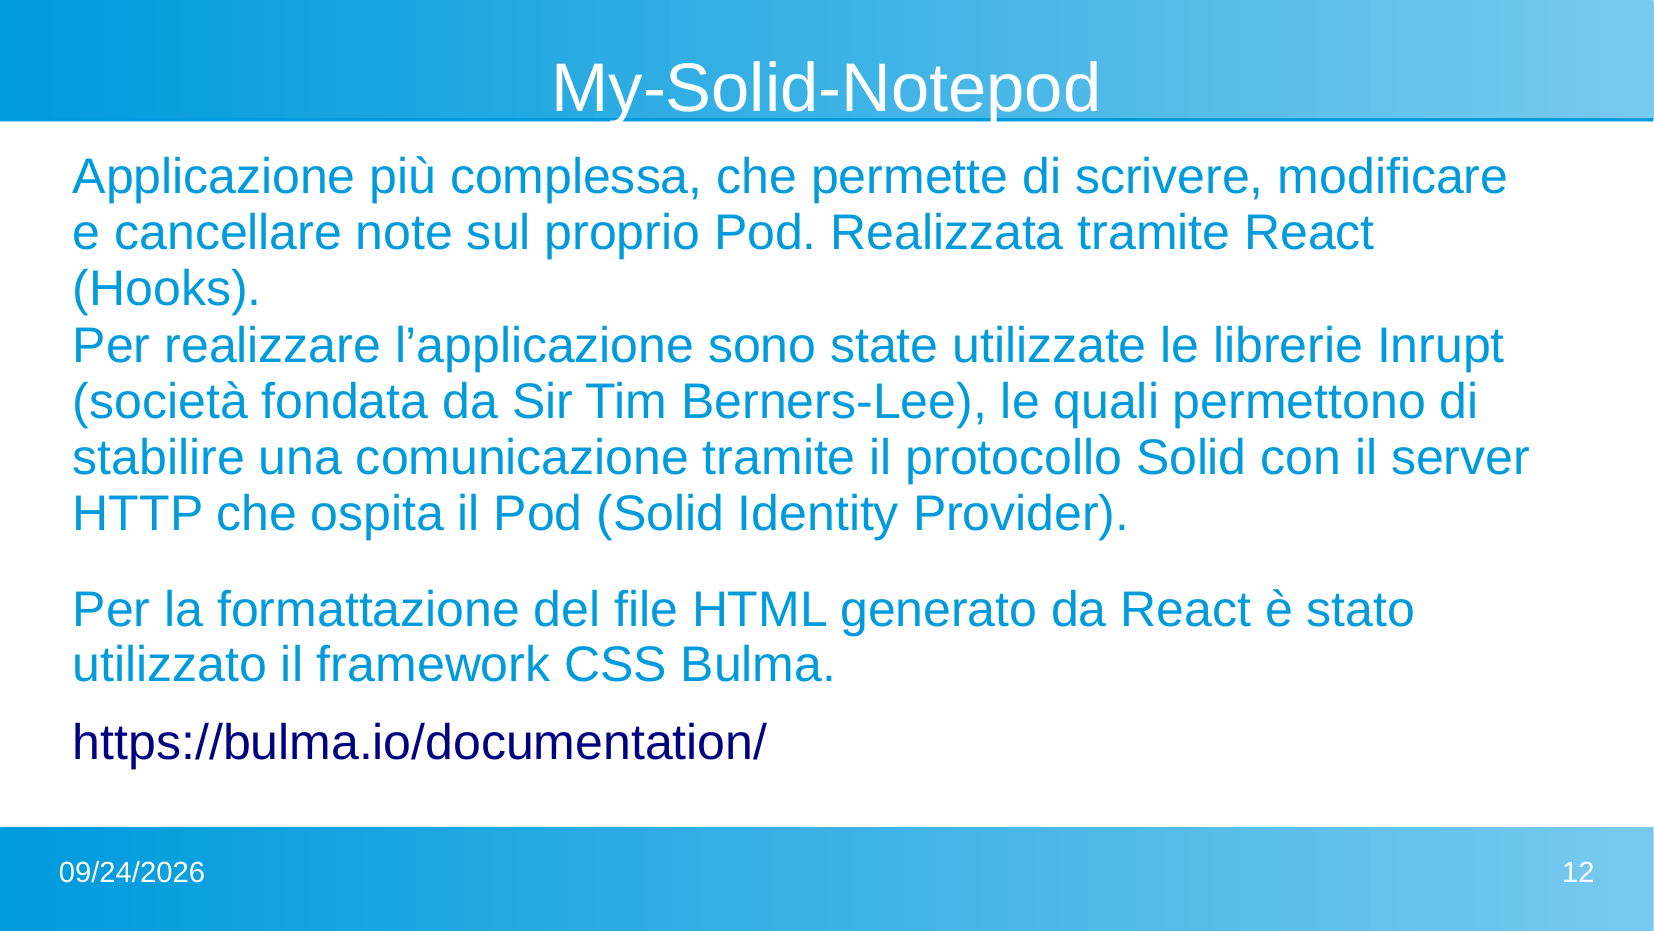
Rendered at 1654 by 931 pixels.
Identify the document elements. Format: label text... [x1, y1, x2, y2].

list Per la formattazione del file HTML generato da React è stato utilizzato il framework CSS Bulma. https://bulma.io/documentation/ [2, 580, 1538, 863]
list Applicazione più complessa, che permette di scrivere, modificare e cancellare note sul proprio Pod. Realizzata tramite React (Hooks). [2, 148, 1538, 317]
title My-Solid-Notepod [59, 47, 1595, 127]
list Per realizzare l’applicazione sono state utilizzate le librerie Inrupt (società fondata da Sir Tim Berners-Lee), le quali permettono di stabilire una comunicazione tramite il protocollo Solid con il server HTTP che ospita il Pod (Solid Identity Provider). [2, 317, 1538, 580]
